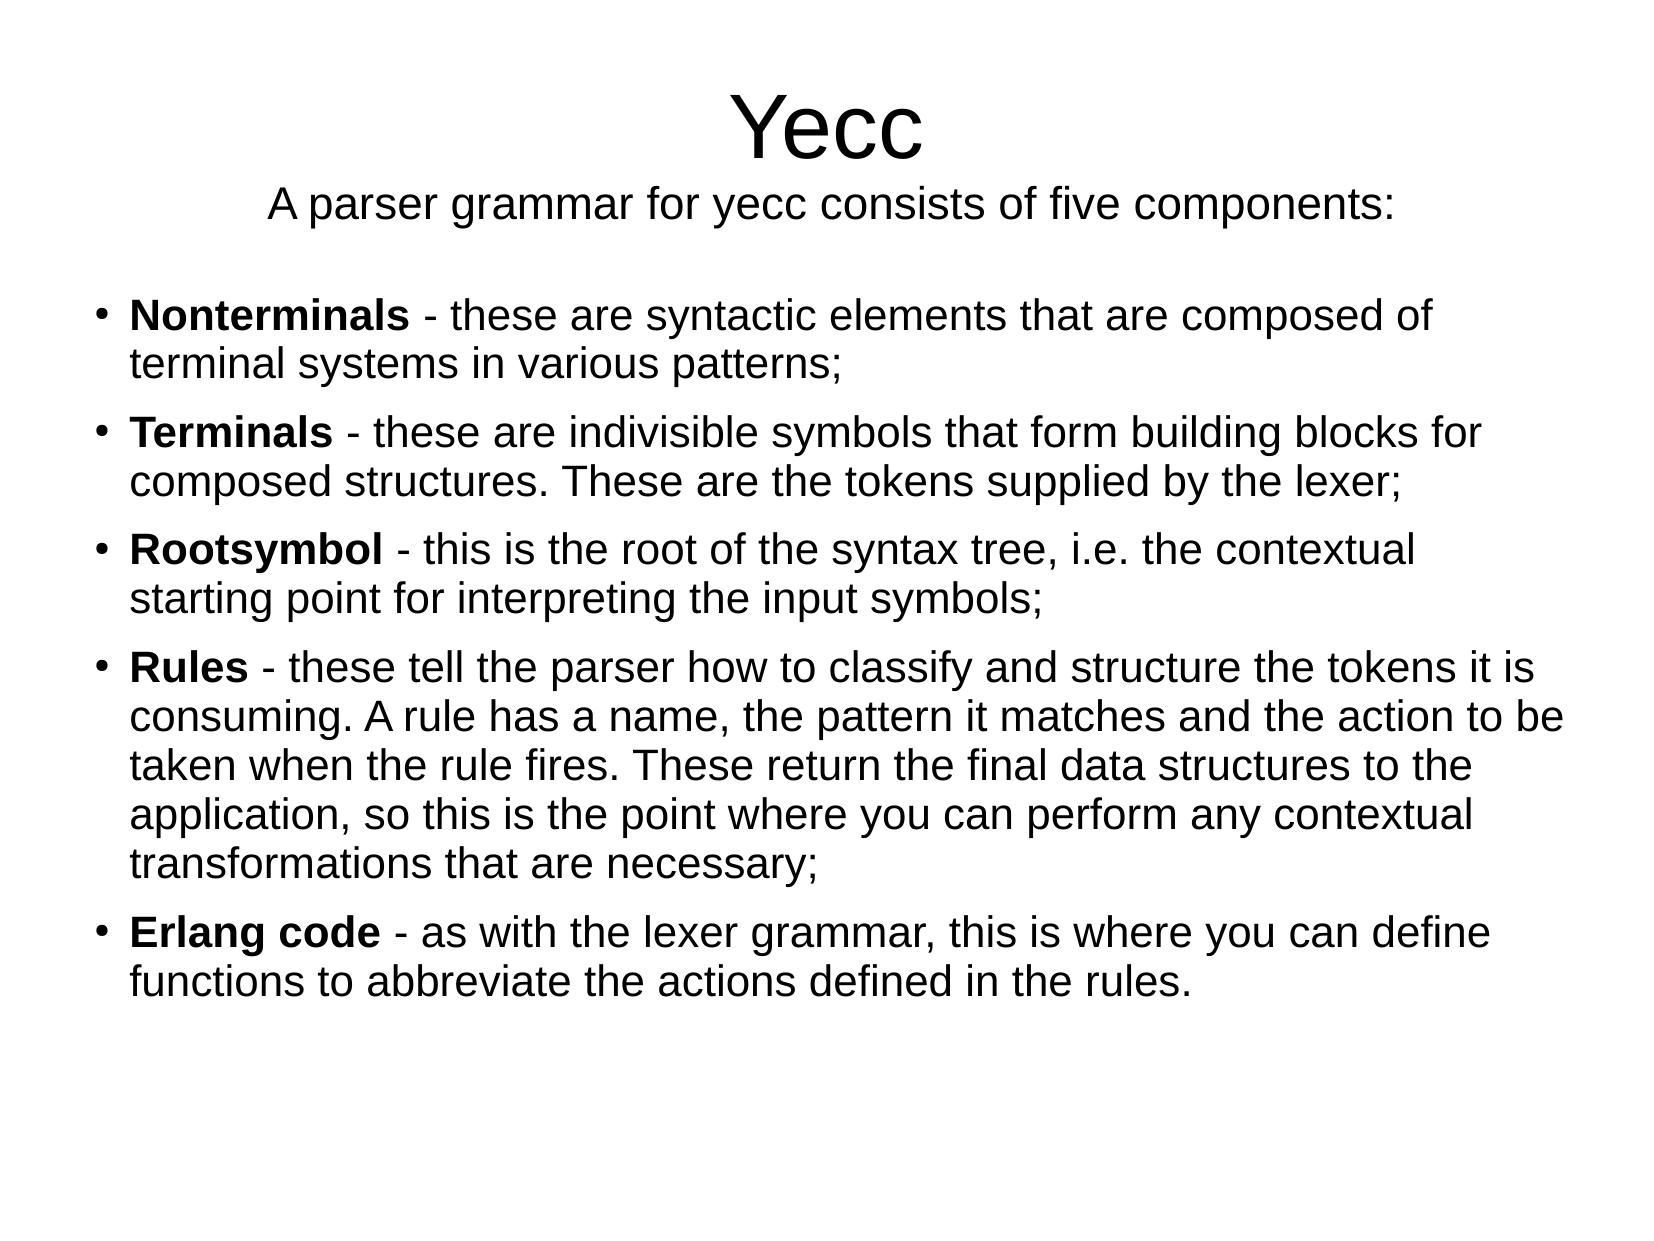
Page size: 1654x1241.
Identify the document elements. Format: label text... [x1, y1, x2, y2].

title Yecc A parser grammar for yecc consists of five components: [82, 49, 1571, 257]
list Nonterminals - these are syntactic elements that are composed of terminal systems in various patterns; Terminals - these are indivisible symbols that form building blocks for composed structures. These are the tokens supplied by the lexer; Rootsymbol - this is the root of the syntax tree, i.e. the contextual starting point for interpreting the input symbols; Rules - these tell the parser how to classify and structure the tokens it is consuming. A rule has a name, the pattern it matches and the action to be taken when the rule fires. These return the final data structures to the application, so this is the point where you can perform any contextual transformations that are necessary; Erlang code - as with the lexer grammar, this is where you can define functions to abbreviate the actions defined in the rules. [82, 290, 1571, 1010]
